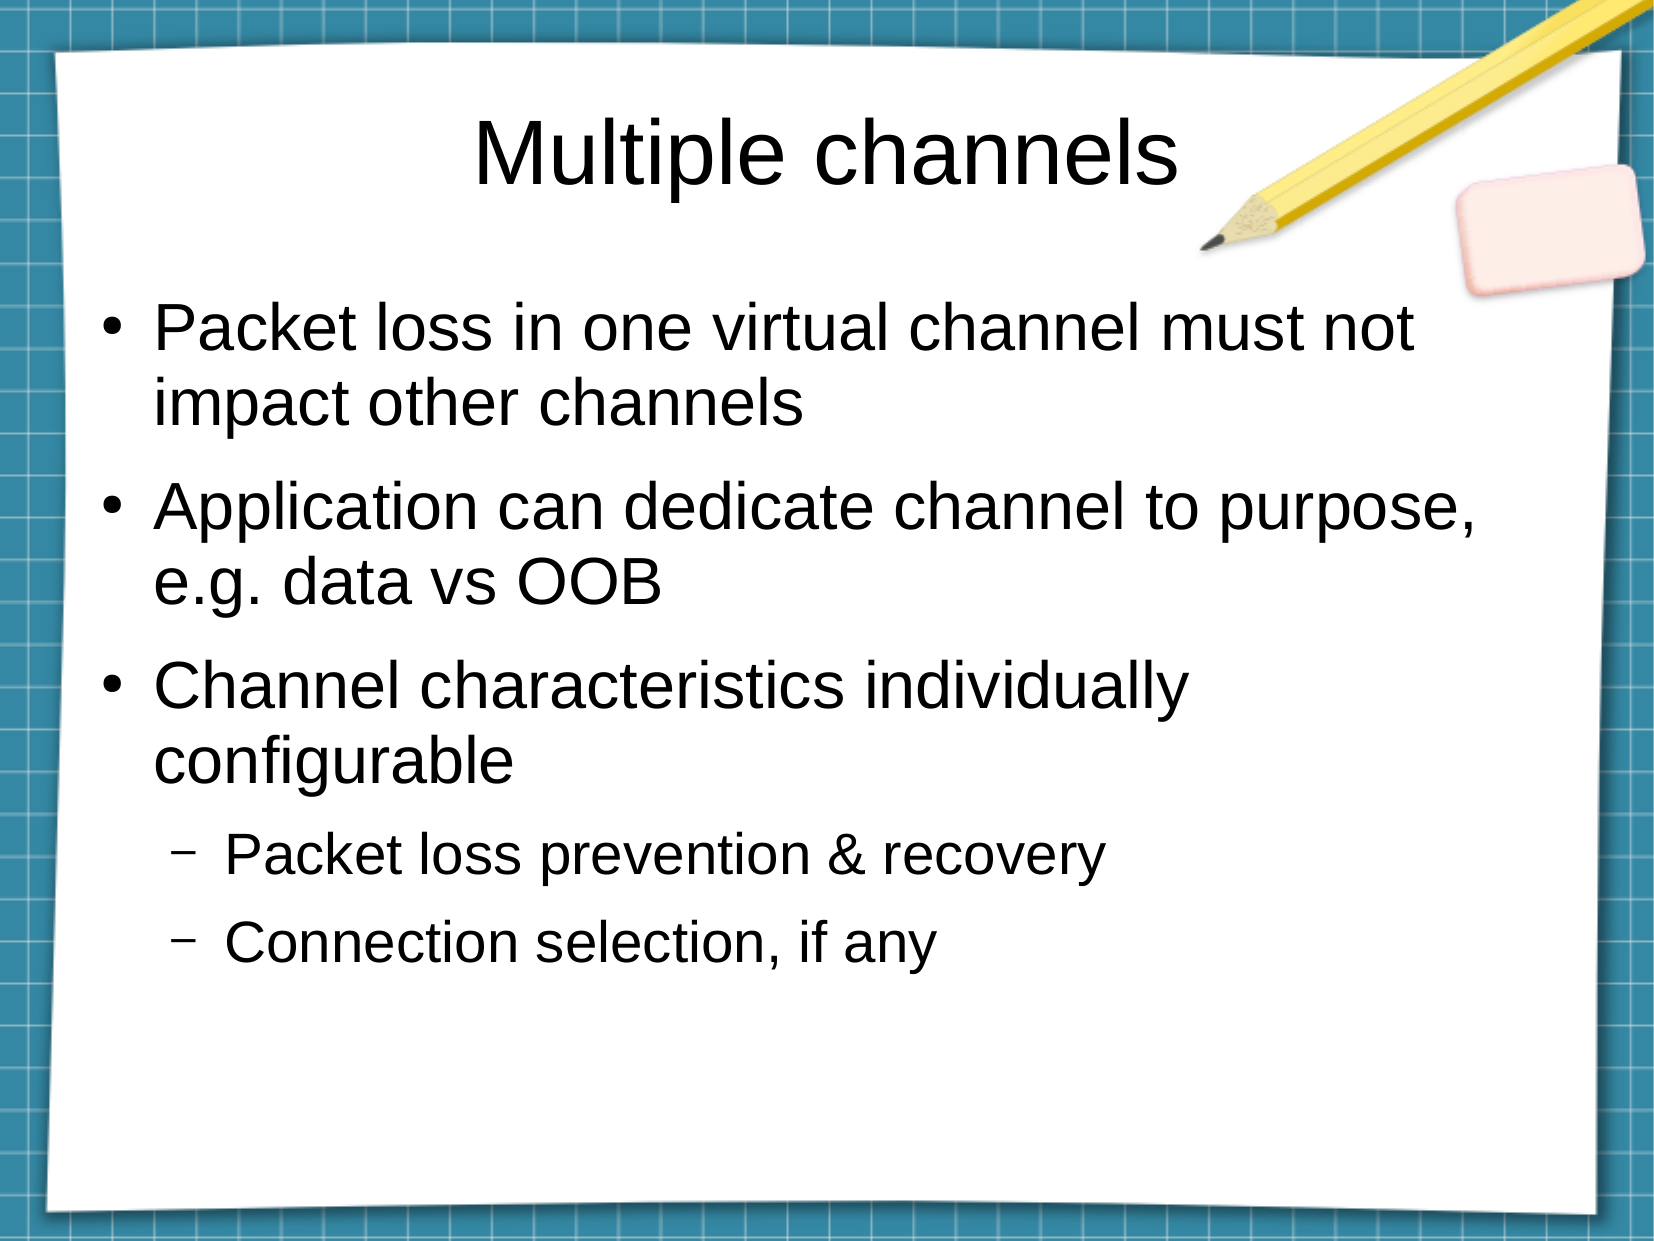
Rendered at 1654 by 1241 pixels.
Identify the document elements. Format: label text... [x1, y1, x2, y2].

list Packet loss in one virtual channel must not impact other channels Application can dedicate channel to purpose, e.g. data vs OOB Channel characteristics individually configurable Packet loss prevention & recovery Connection selection, if any [82, 290, 1571, 1010]
title Multiple channels [82, 49, 1571, 257]
picture [0, 0, 1654, 1241]
